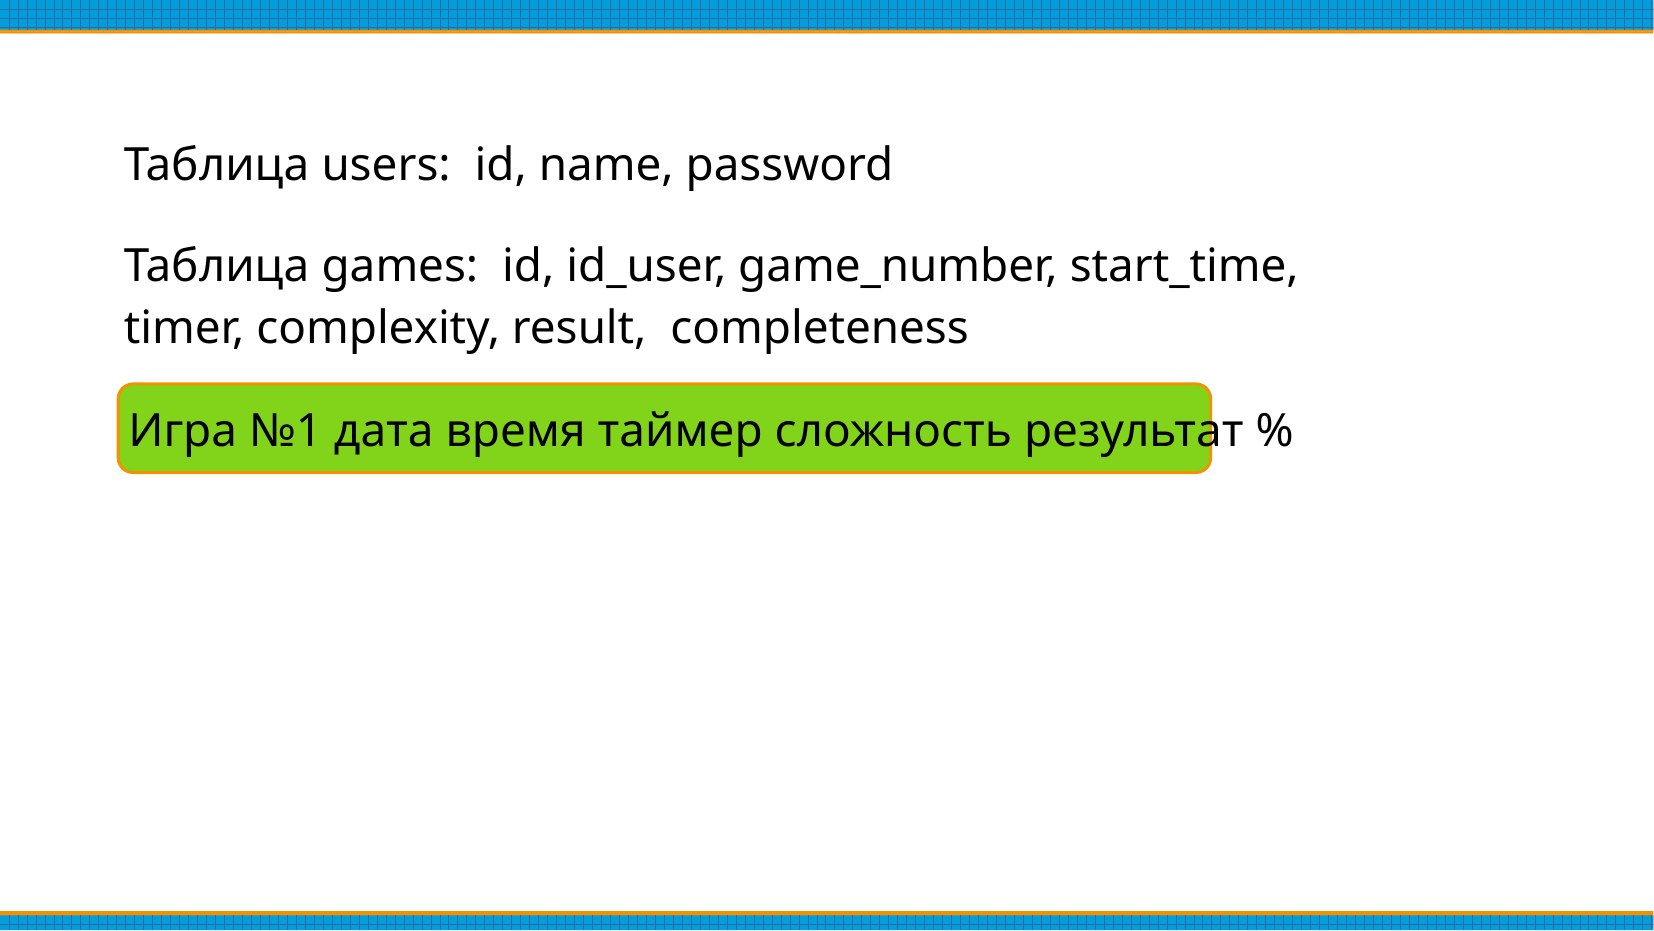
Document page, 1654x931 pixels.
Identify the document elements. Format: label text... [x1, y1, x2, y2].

text_box Игра №1 дата время таймер сложность результат % [118, 383, 1211, 473]
text_box Таблица games: id, id_user, game_number, start_time, timer, complexity, result, completeness [118, 233, 1388, 384]
text_box Таблица users: id, name, password [118, 127, 1388, 198]
